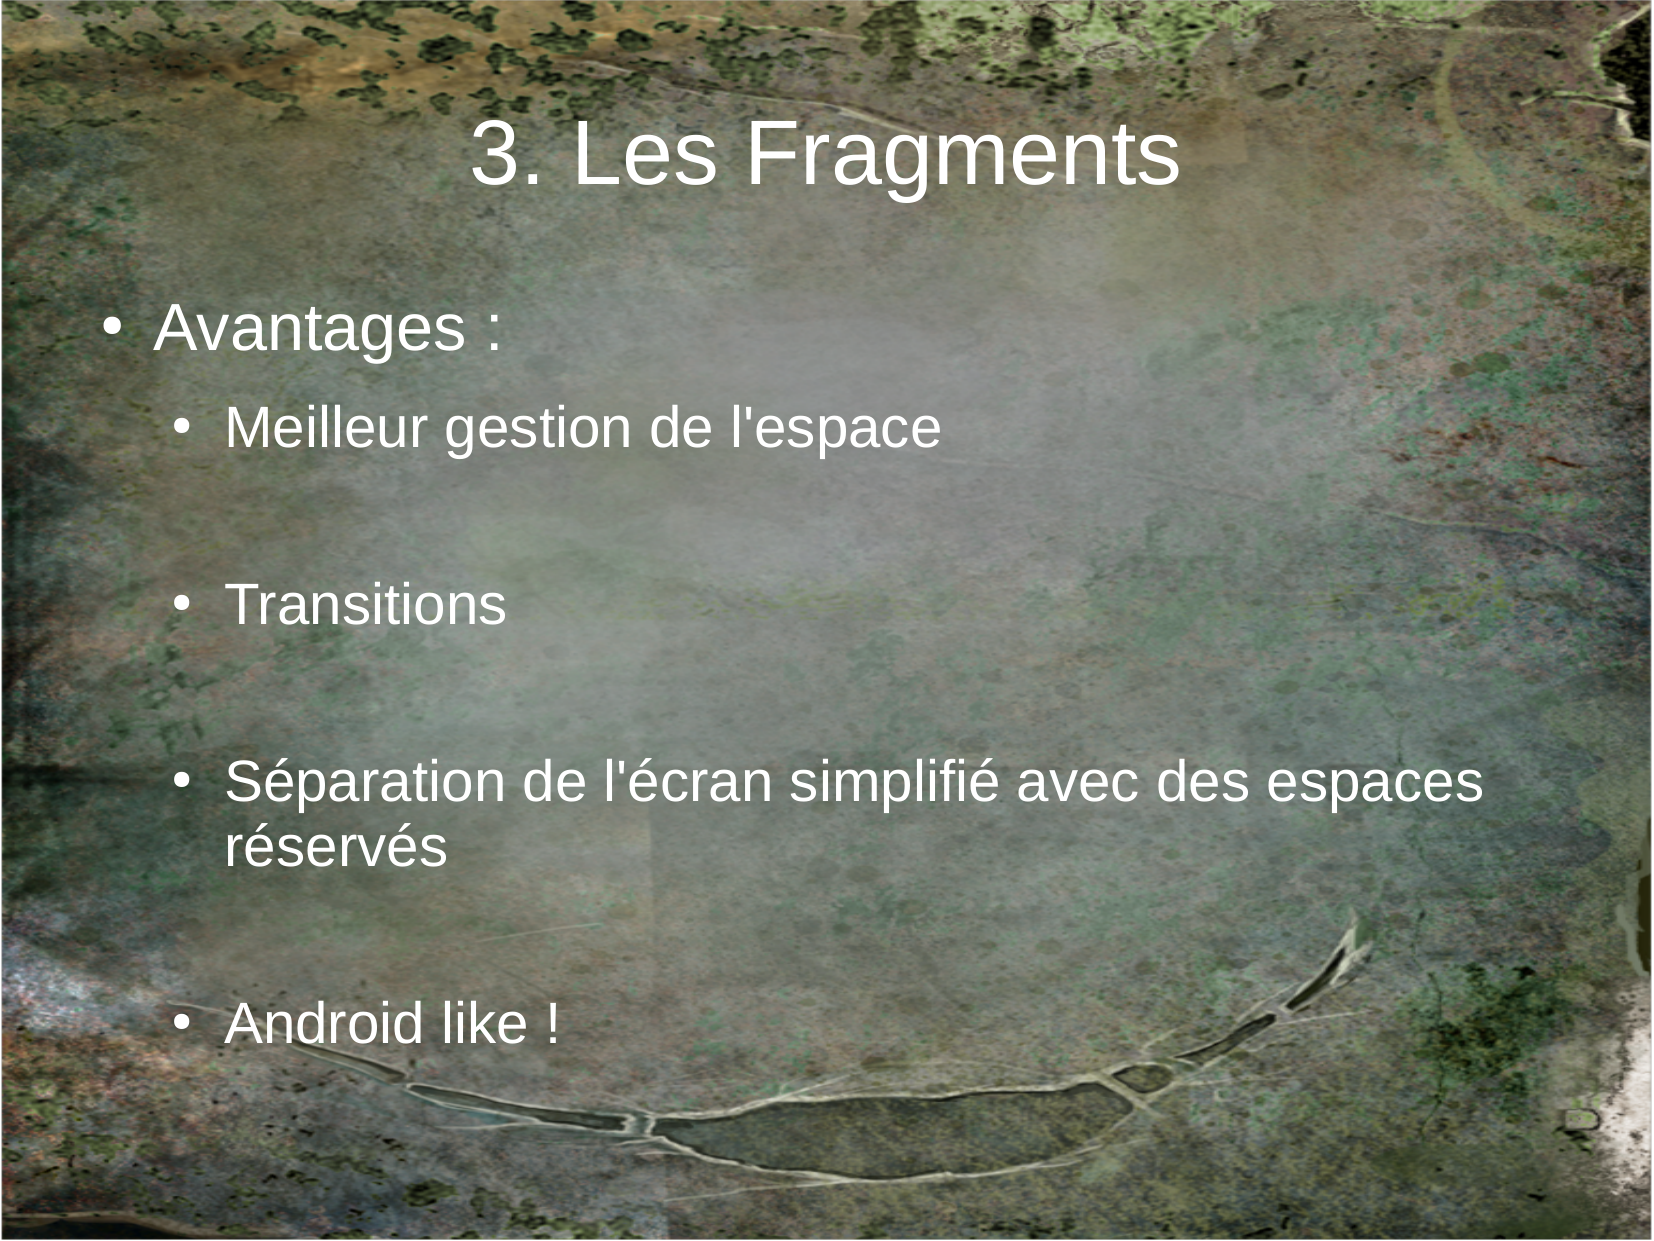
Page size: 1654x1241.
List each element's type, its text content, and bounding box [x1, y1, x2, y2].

title 3. Les Fragments [82, 49, 1571, 257]
list Avantages : Meilleur gestion de l'espace Transitions Séparation de l'écran simplifié avec des espaces réservés Android like ! [82, 290, 1571, 1010]
picture [0, 0, 1654, 1241]
